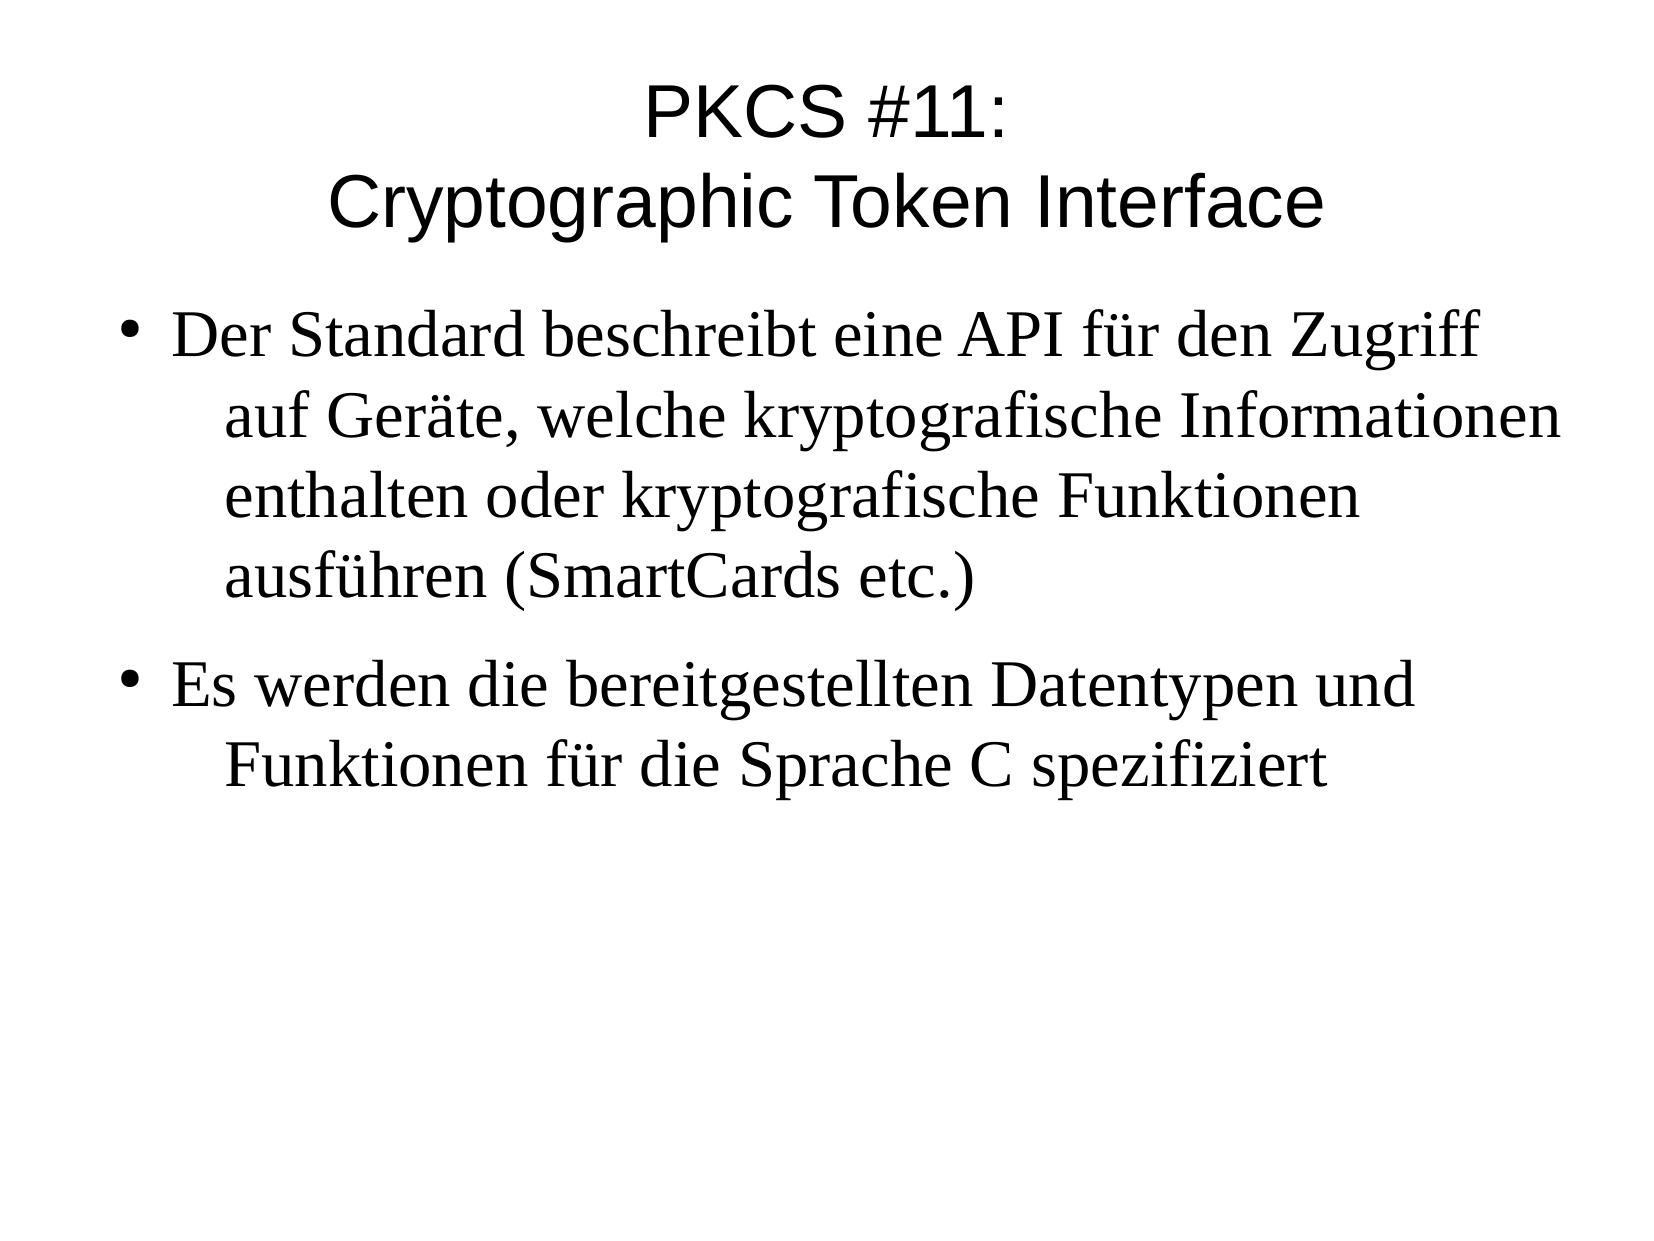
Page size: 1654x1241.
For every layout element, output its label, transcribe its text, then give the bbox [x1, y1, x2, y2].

list Der Standard beschreibt eine API für den Zugriff auf Geräte, welche kryptografische Informationen enthalten oder kryptografische Funktionen ausführen (SmartCards etc.) Es werden die bereitgestellten Datentypen und Funktionen für die Sprache C spezifiziert [82, 290, 1571, 1010]
title PKCS #11: Cryptographic Token Interface [82, 62, 1571, 243]
